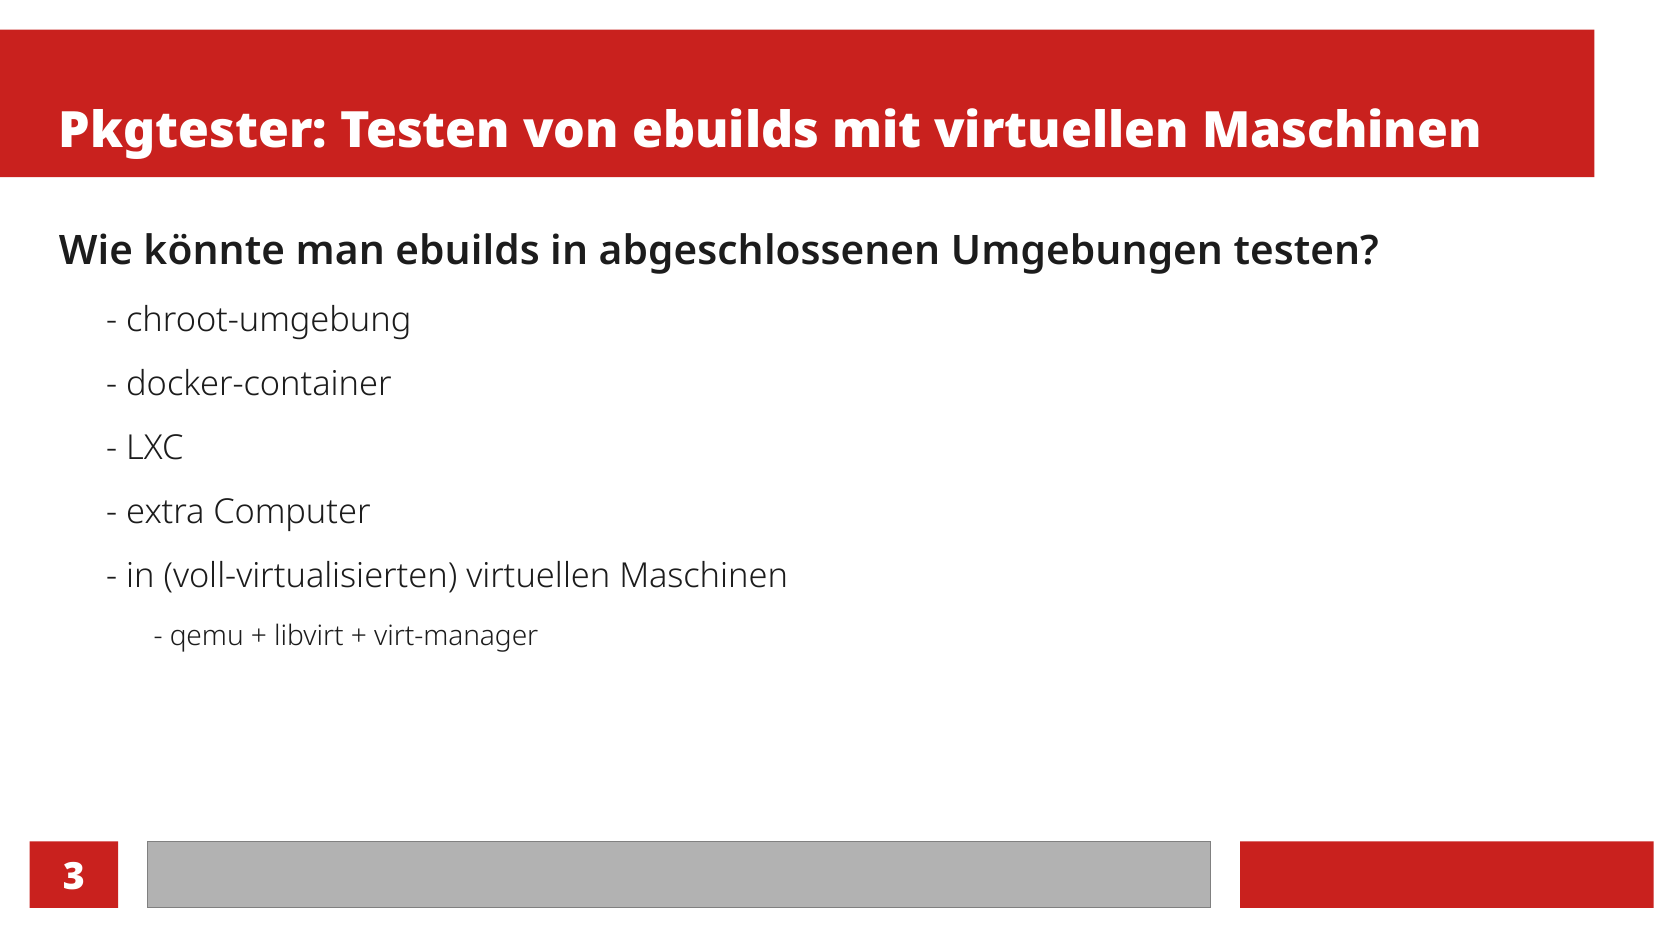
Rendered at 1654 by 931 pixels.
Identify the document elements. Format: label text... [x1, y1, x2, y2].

list Wie könnte man ebuilds in abgeschlossenen Umgebungen testen? - chroot-umgebung - docker-container - LXC - extra Computer - in (voll-virtualisierten) virtuellen Maschinen - qemu + libvirt + virt-manager [59, 221, 1565, 798]
title Pkgtester: Testen von ebuilds mit virtuellen Maschinen [59, 44, 1595, 163]
